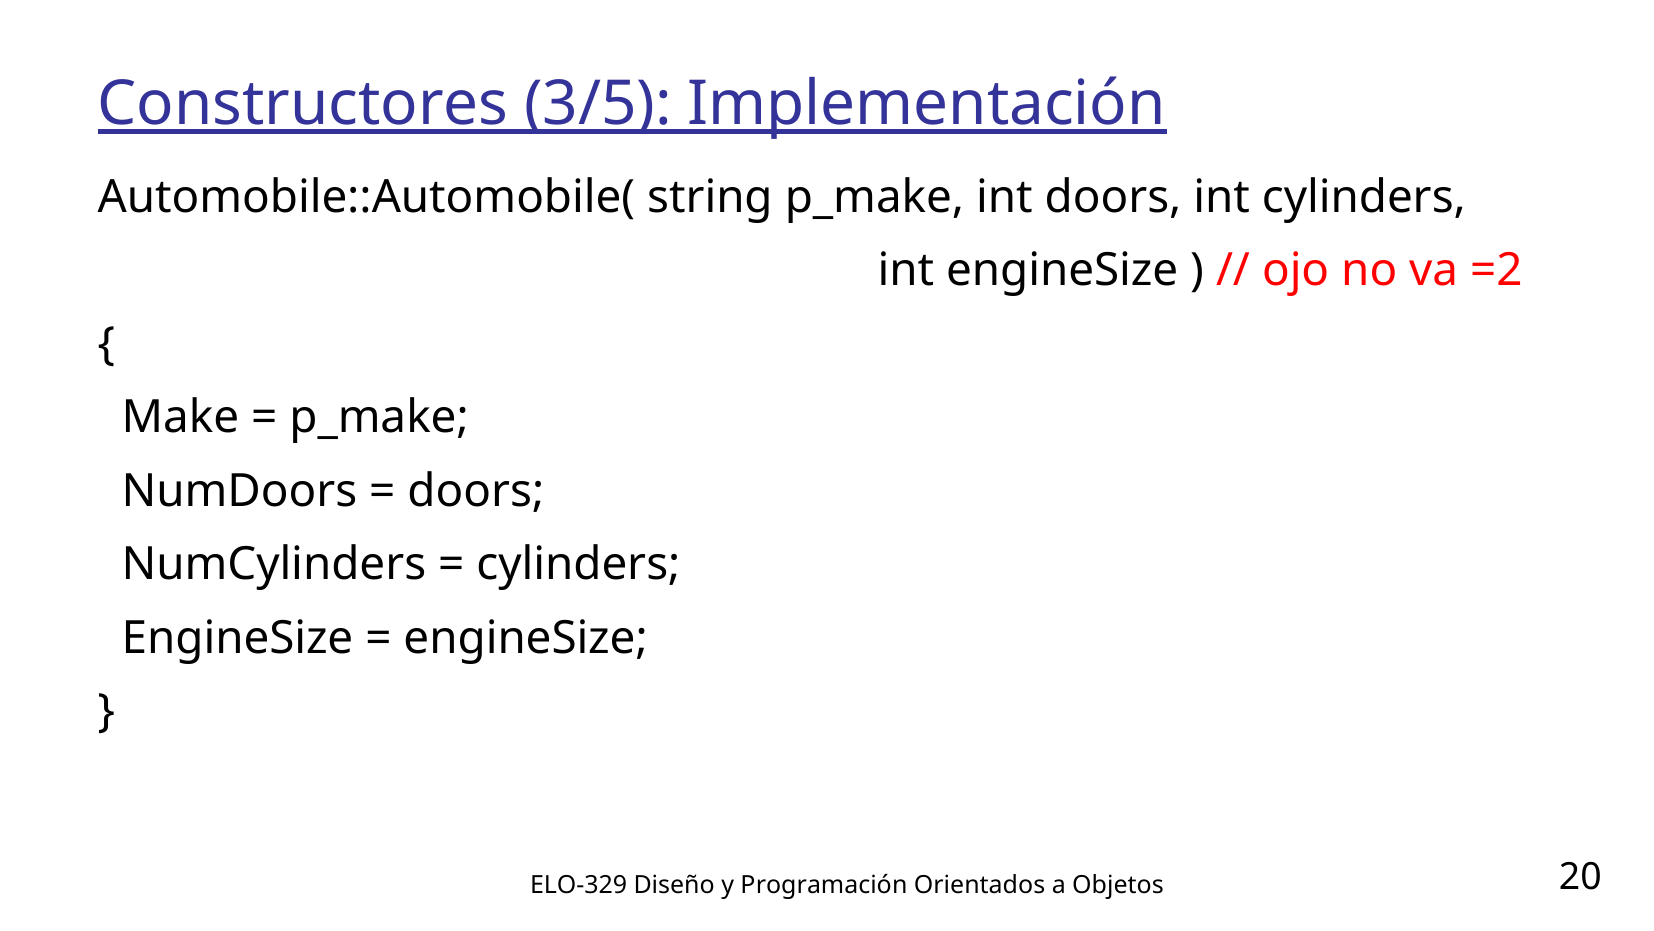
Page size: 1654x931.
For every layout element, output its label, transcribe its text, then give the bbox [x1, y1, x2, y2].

title Constructores (3/5): Implementación [82, 16, 1654, 151]
list Automobile::Automobile( string p_make, int doors, int cylinders, int engineSize ) // ojo no va =2 { Make = p_make; NumDoors = doors; NumCylinders = cylinders; EngineSize = engineSize; } [82, 155, 1612, 834]
